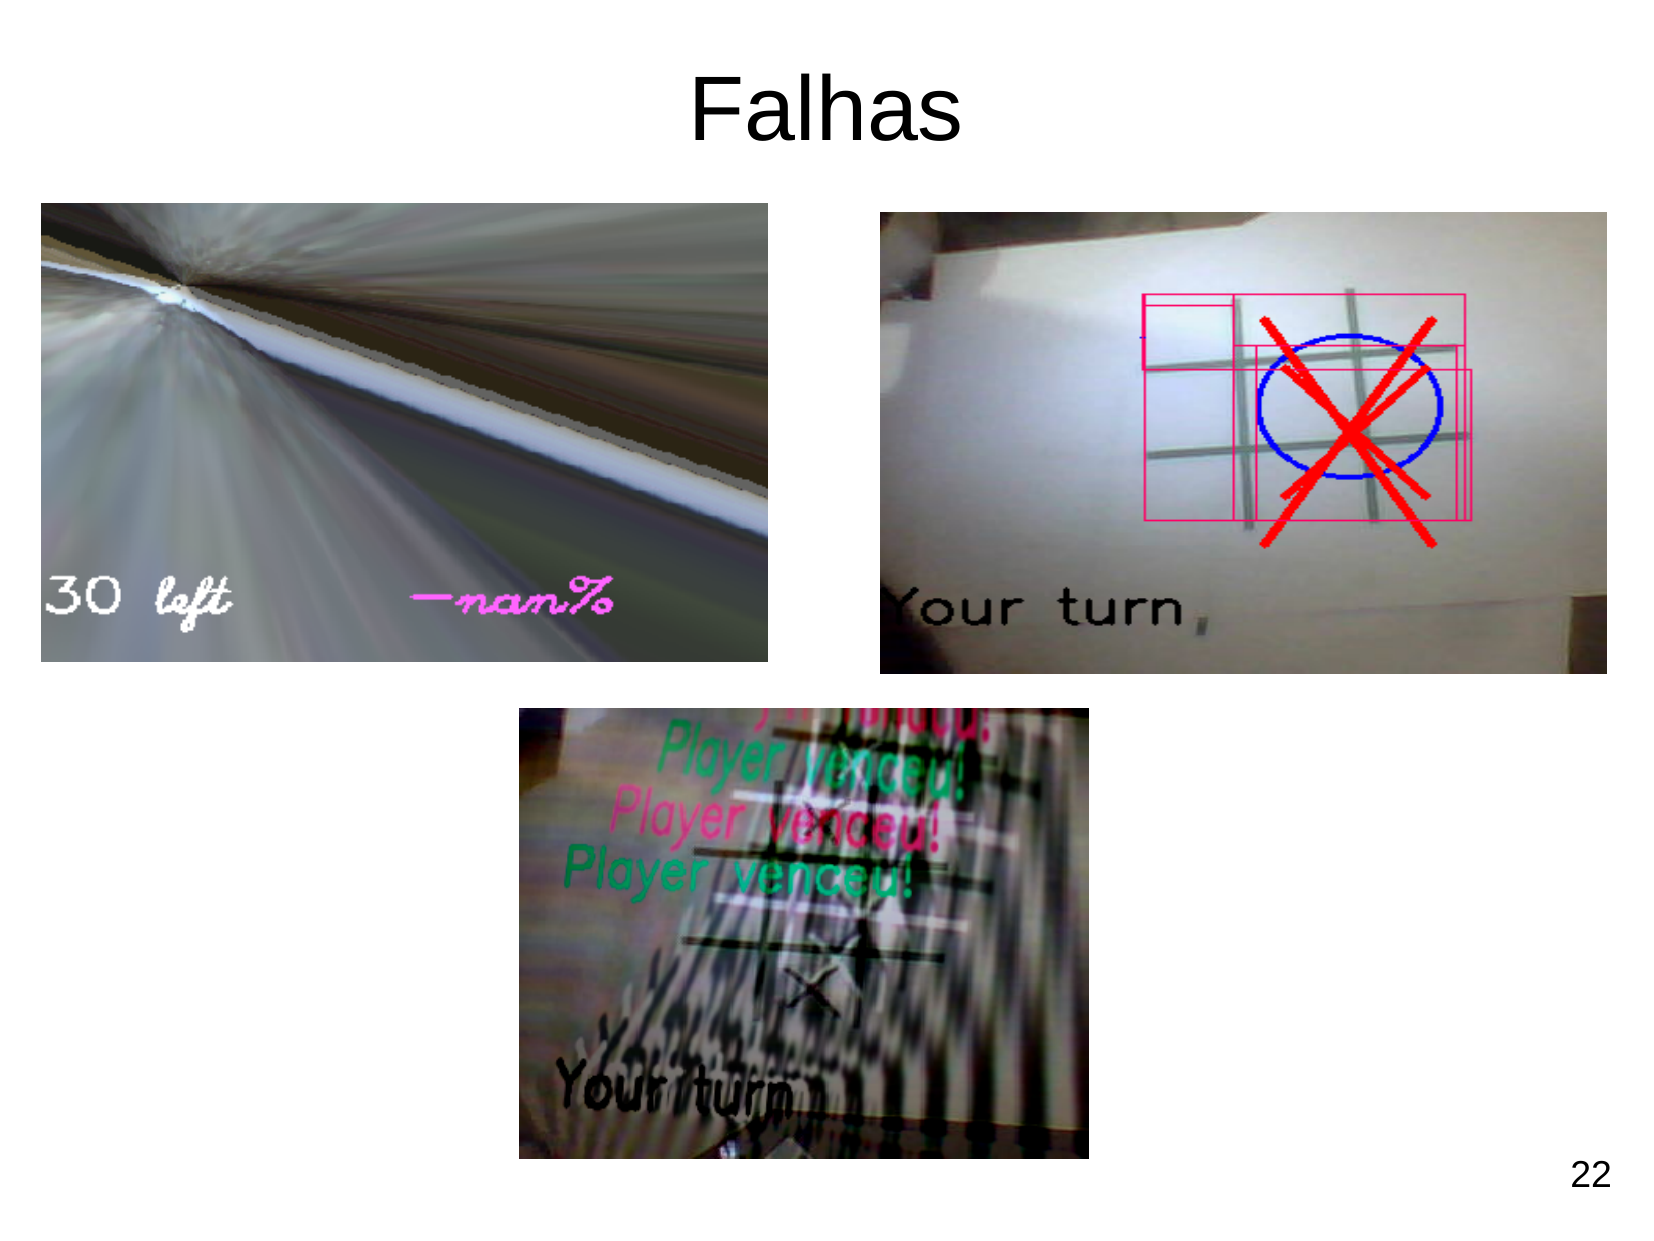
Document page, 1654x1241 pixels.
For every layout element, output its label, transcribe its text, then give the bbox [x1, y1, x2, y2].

picture [519, 708, 1089, 1159]
picture [41, 203, 768, 662]
text_box <número> [968, 1146, 1627, 1217]
title Falhas [82, 5, 1571, 213]
picture [880, 212, 1607, 674]
